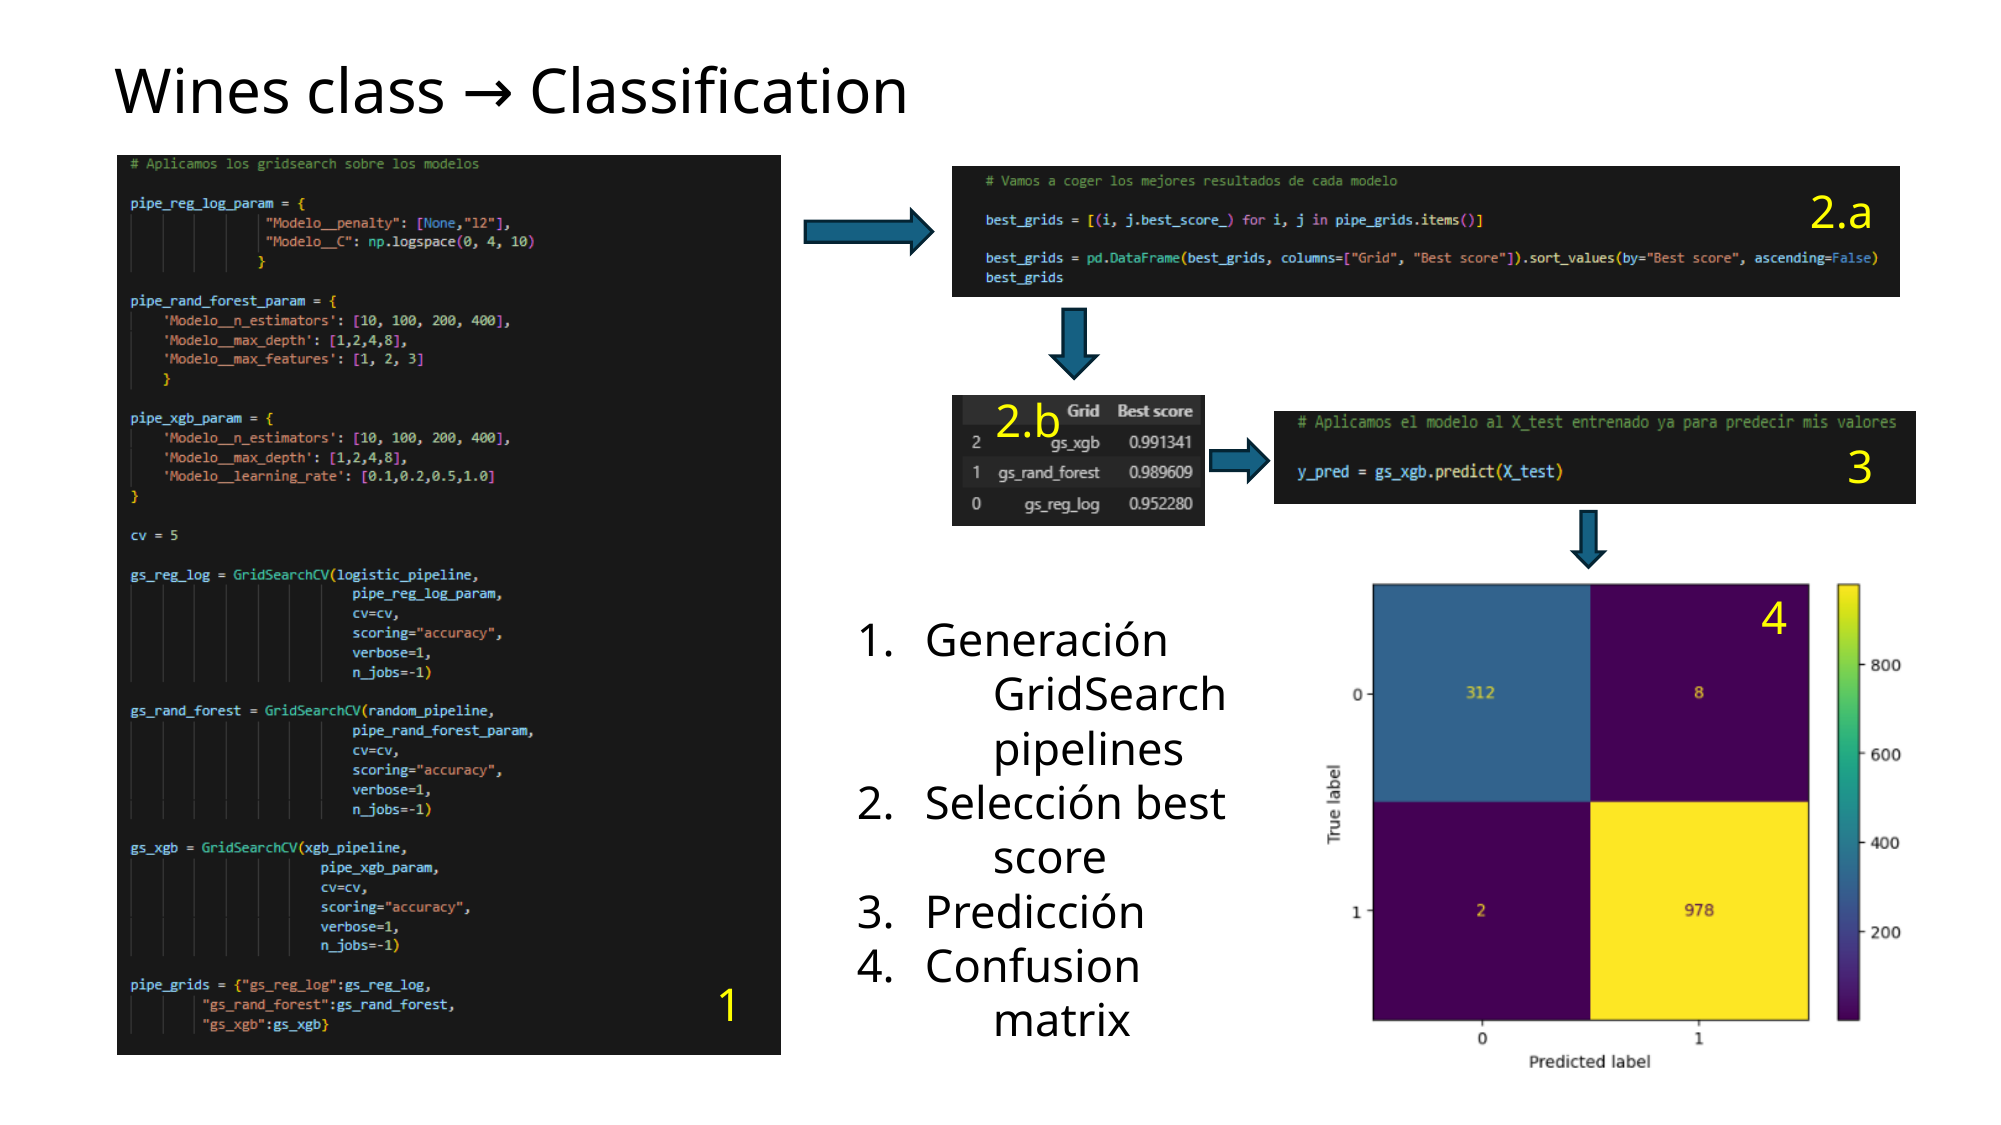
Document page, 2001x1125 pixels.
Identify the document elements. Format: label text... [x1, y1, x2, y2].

picture [1274, 411, 1916, 504]
picture [1322, 575, 1910, 1075]
text_box 2.b [980, 384, 1075, 455]
picture [952, 395, 1205, 526]
text_box [1210, 440, 1269, 481]
text_box Generación GridSearch pipelines Selección best score Predicción Confusion matrix [841, 603, 1307, 1004]
picture [952, 167, 1900, 297]
text_box 3 [1832, 430, 1888, 502]
text_box [1051, 309, 1097, 379]
title Wines class → Classification [100, 44, 1900, 137]
text_box 1 [700, 969, 756, 1040]
picture [117, 155, 781, 1056]
text_box [805, 210, 933, 253]
text_box 4 [1746, 581, 1802, 653]
text_box [1573, 511, 1604, 568]
text_box 2.a [1794, 175, 1888, 246]
